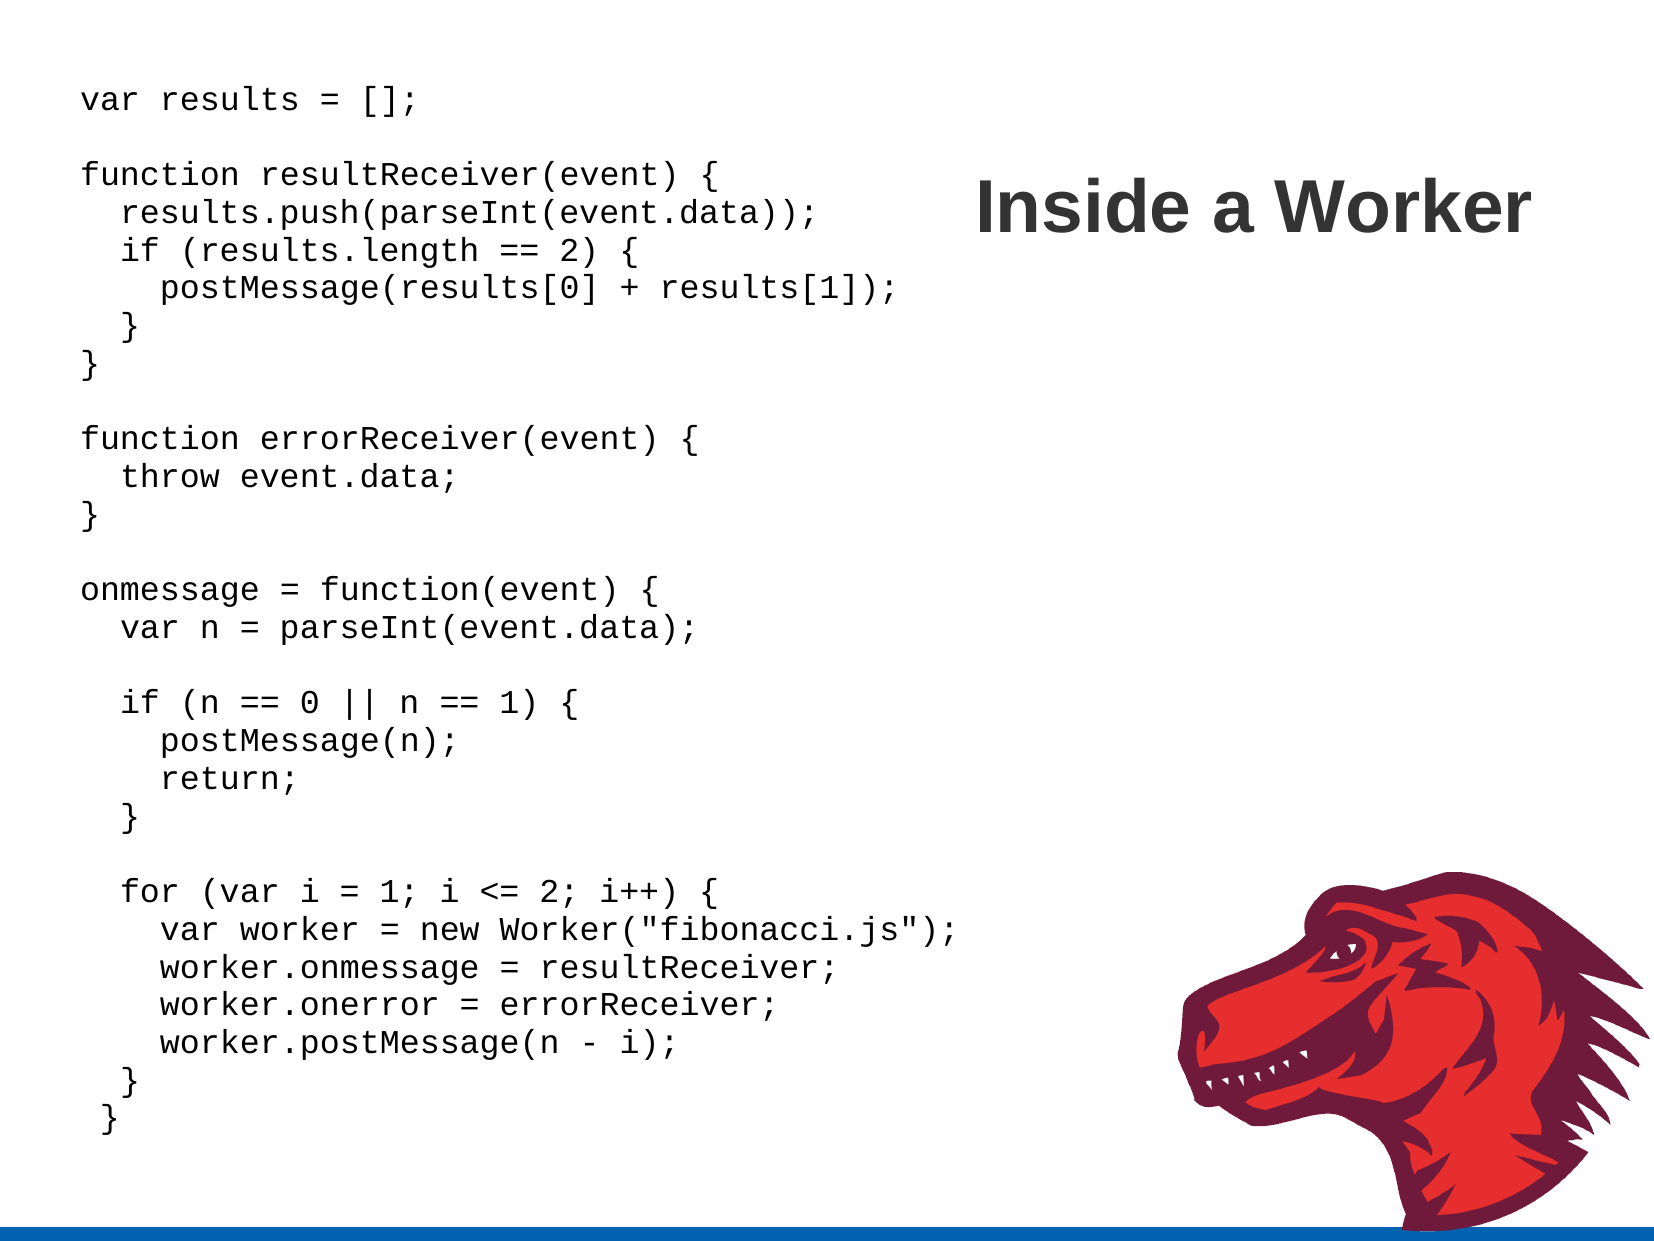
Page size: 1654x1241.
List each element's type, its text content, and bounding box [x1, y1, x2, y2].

text_box var results = []; function resultReceiver(event) { results.push(parseInt(event.data)); if (results.length == 2) { postMessage(results[0] + results[1]); } } function errorReceiver(event) { throw event.data; } onmessage = function(event) { var n = parseInt(event.data); if (n == 0 || n == 1) { postMessage(n); return; } for (var i = 1; i <= 2; i++) { var worker = new Worker("fibonacci.js"); worker.onmessage = resultReceiver; worker.onerror = errorReceiver; worker.postMessage(n - i); } } [65, 75, 976, 1147]
picture [1171, 872, 1654, 1241]
title Inside a Worker [121, 110, 1534, 303]
